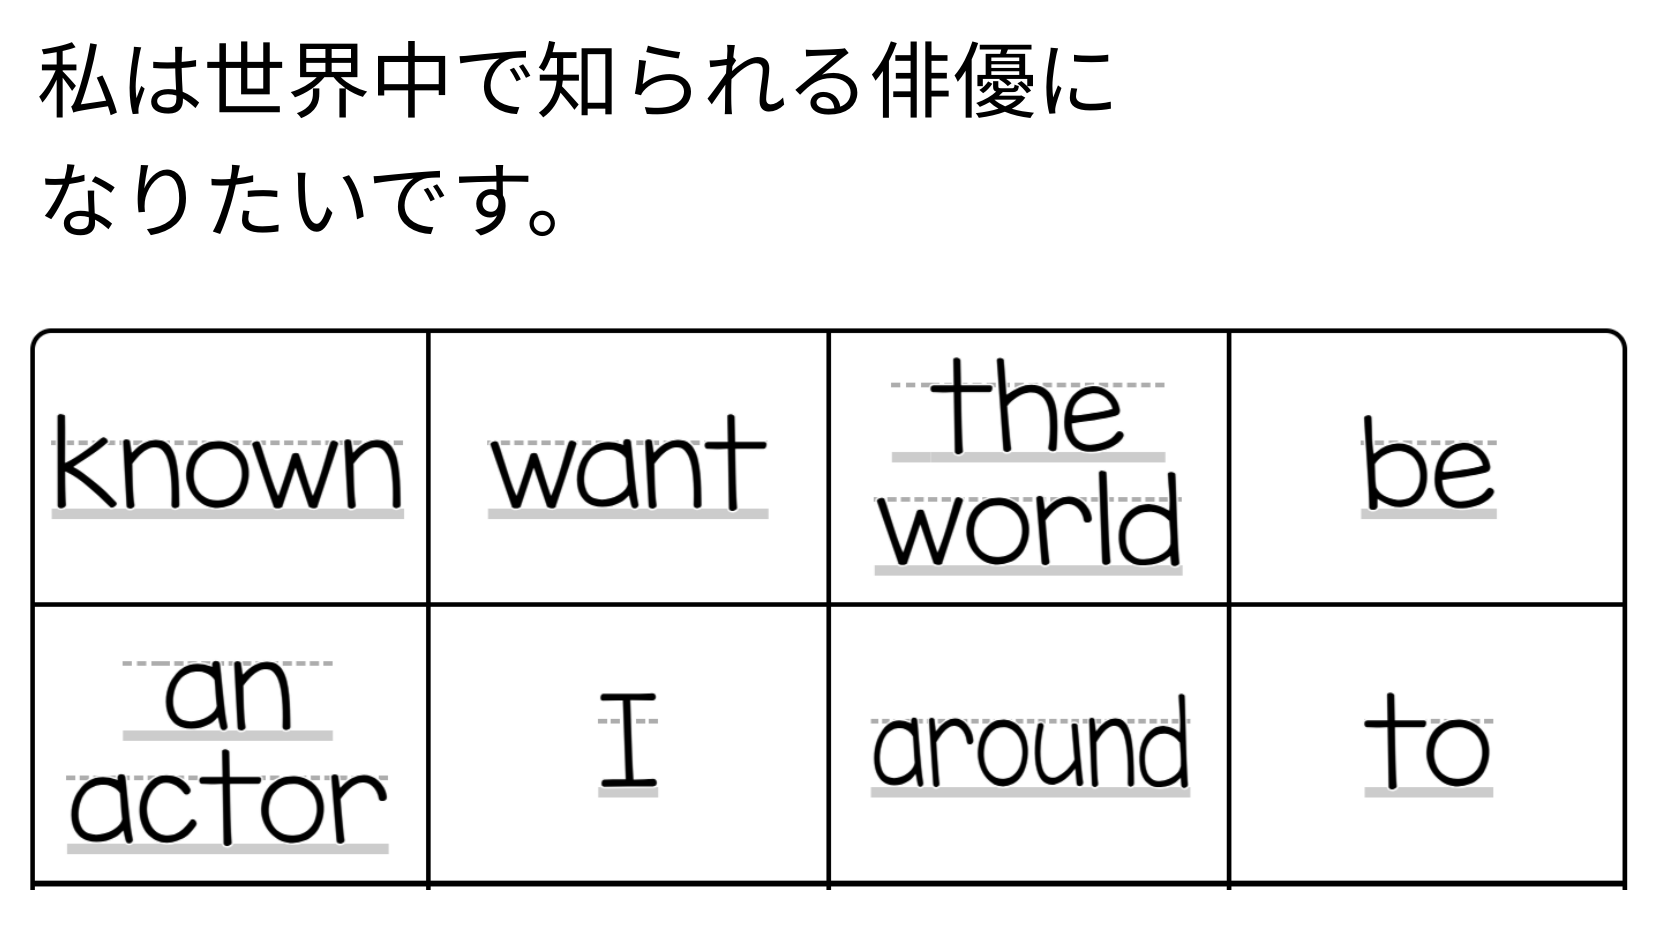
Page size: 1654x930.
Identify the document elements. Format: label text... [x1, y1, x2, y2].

title 私は世界中で知られる俳優に なりたいです。 [37, 19, 1612, 252]
picture [20, 325, 1633, 890]
